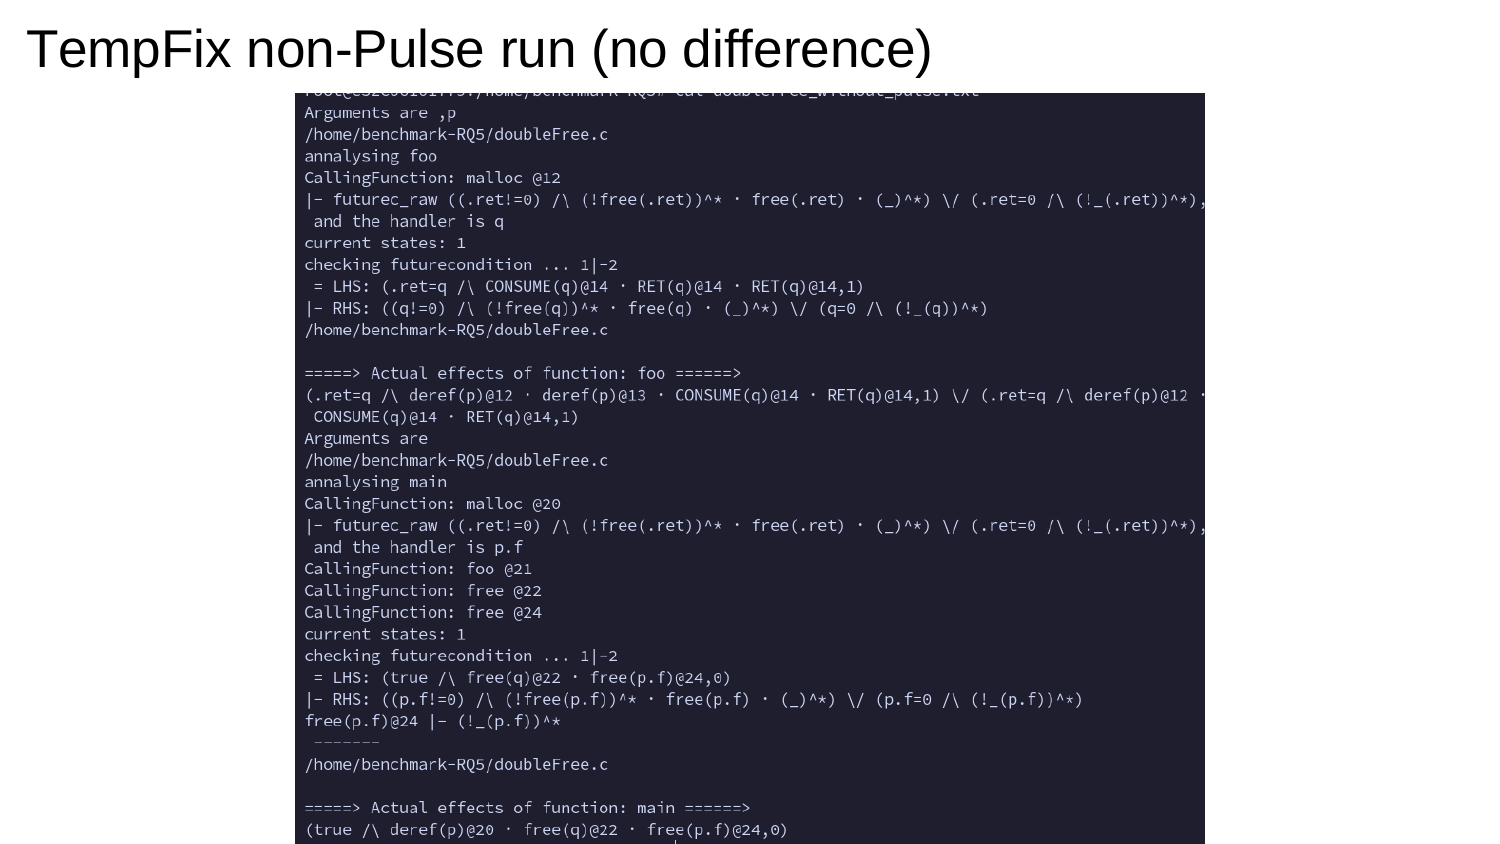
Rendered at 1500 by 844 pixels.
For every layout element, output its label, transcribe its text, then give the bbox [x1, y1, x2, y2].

picture [295, 93, 1205, 844]
title TempFix non-Pulse run (no difference) [11, 0, 1409, 94]
